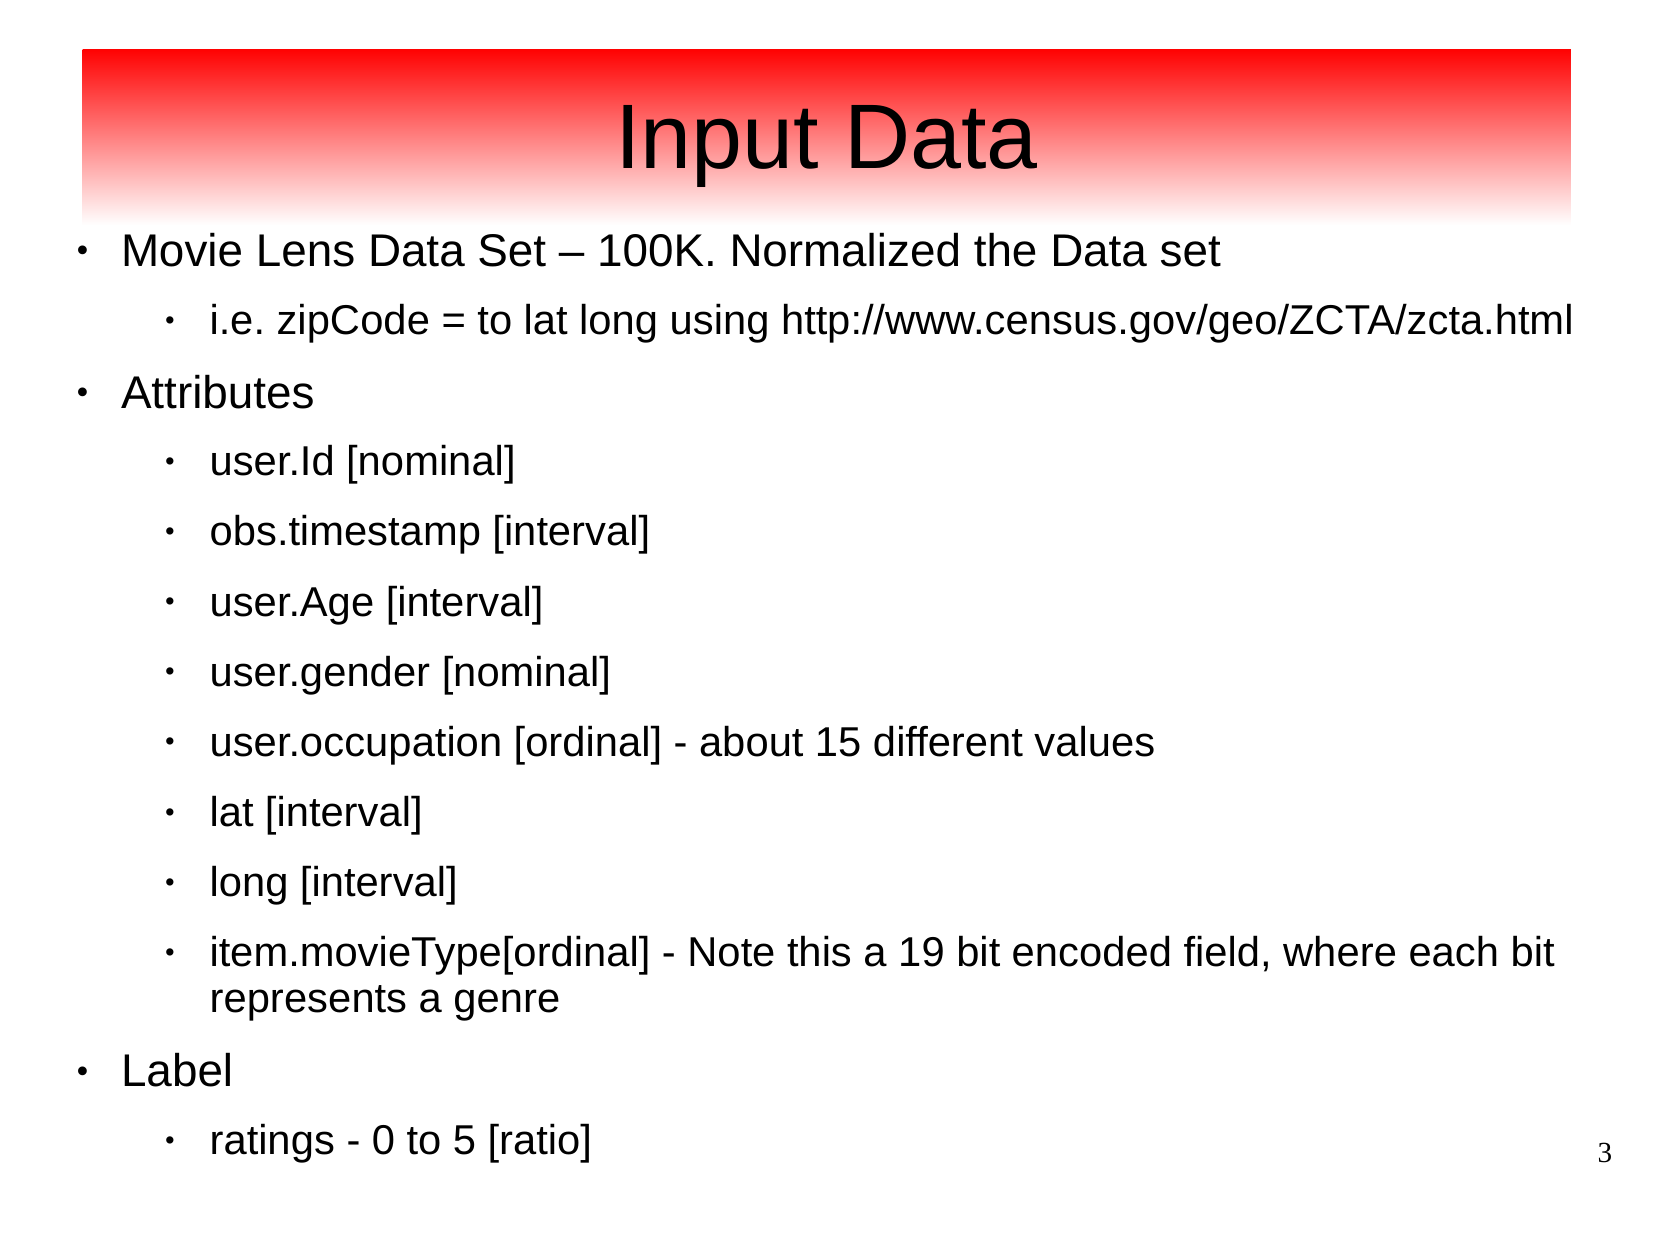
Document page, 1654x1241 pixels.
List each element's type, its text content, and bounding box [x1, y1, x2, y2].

list Movie Lens Data Set – 100K. Normalized the Data set i.e. zipCode = to lat long using http://www.census.gov/geo/ZCTA/zcta.html Attributes user.Id [nominal] obs.timestamp [interval] user.Age [interval] user.gender [nominal] user.occupation [ordinal] - about 15 different values lat [interval] long [interval] item.movieType[ordinal] - Note this a 19 bit encoded field, where each bit represents a genre Label ratings - 0 to 5 [ratio] [75, 225, 1576, 1241]
title Input Data [82, 49, 1571, 225]
